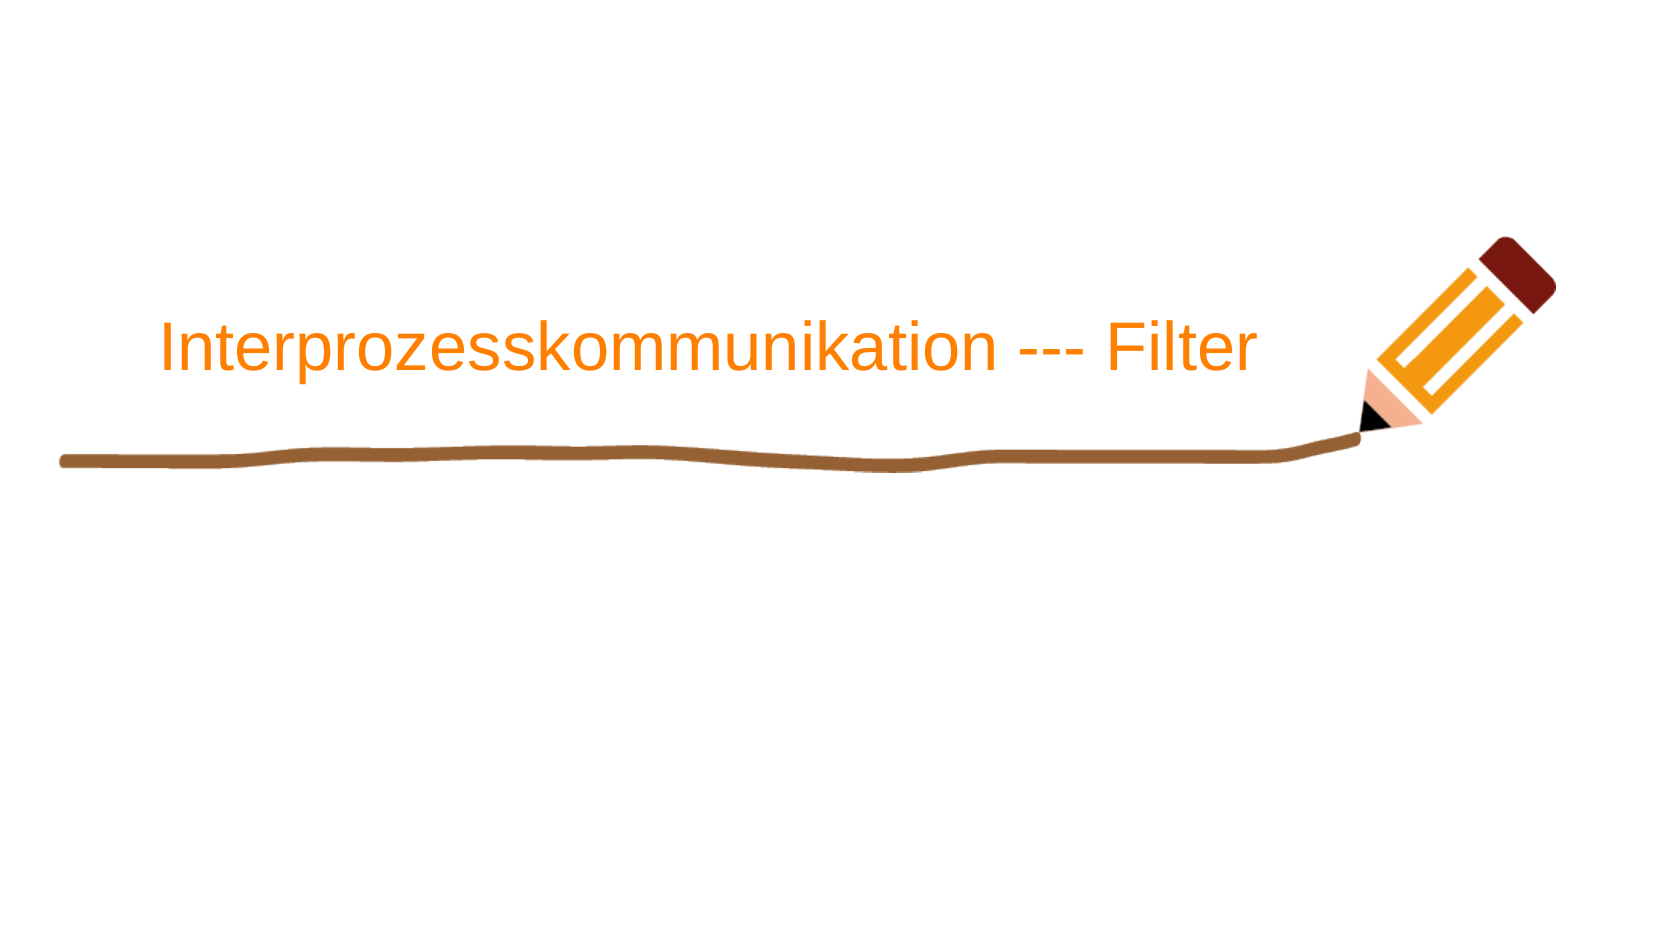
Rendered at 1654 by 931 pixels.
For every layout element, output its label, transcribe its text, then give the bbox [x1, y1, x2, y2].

picture [59, 236, 1556, 473]
title Interprozesskommunikation --- Filter [88, 265, 1329, 429]
